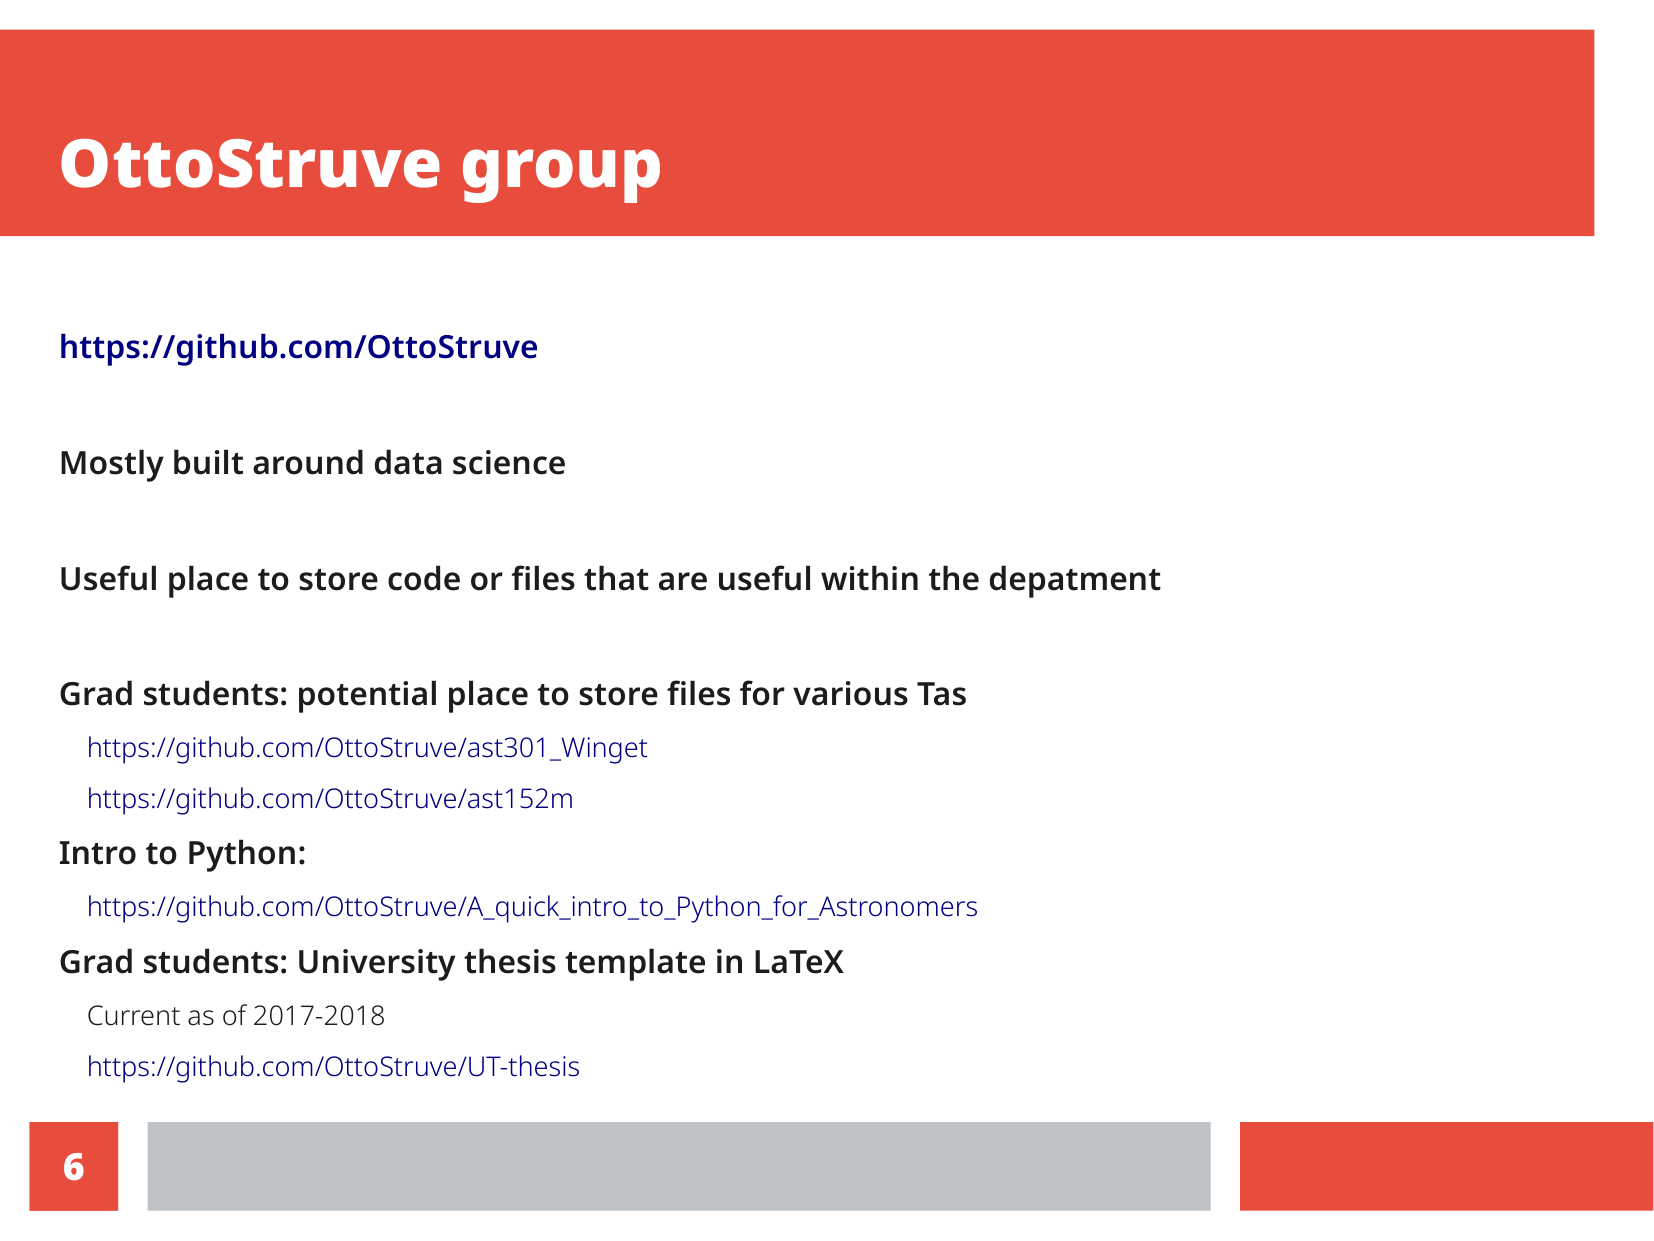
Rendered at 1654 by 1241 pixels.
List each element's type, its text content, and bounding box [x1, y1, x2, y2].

title OttoStruve group [59, 59, 1595, 207]
list https://github.com/OttoStruve Mostly built around data science Useful place to store code or files that are useful within the depatment Grad students: potential place to store files for various Tas https://github.com/OttoStruve/ast301_Winget https://github.com/OttoStruve/ast152m Intro to Python: https://github.com/OttoStruve/A_quick_intro_to_Python_for_Astronomers Grad students: University thesis template in LaTeX Current as of 2017-2018 https://github.com/OttoStruve/UT-thesis [59, 324, 1565, 1093]
